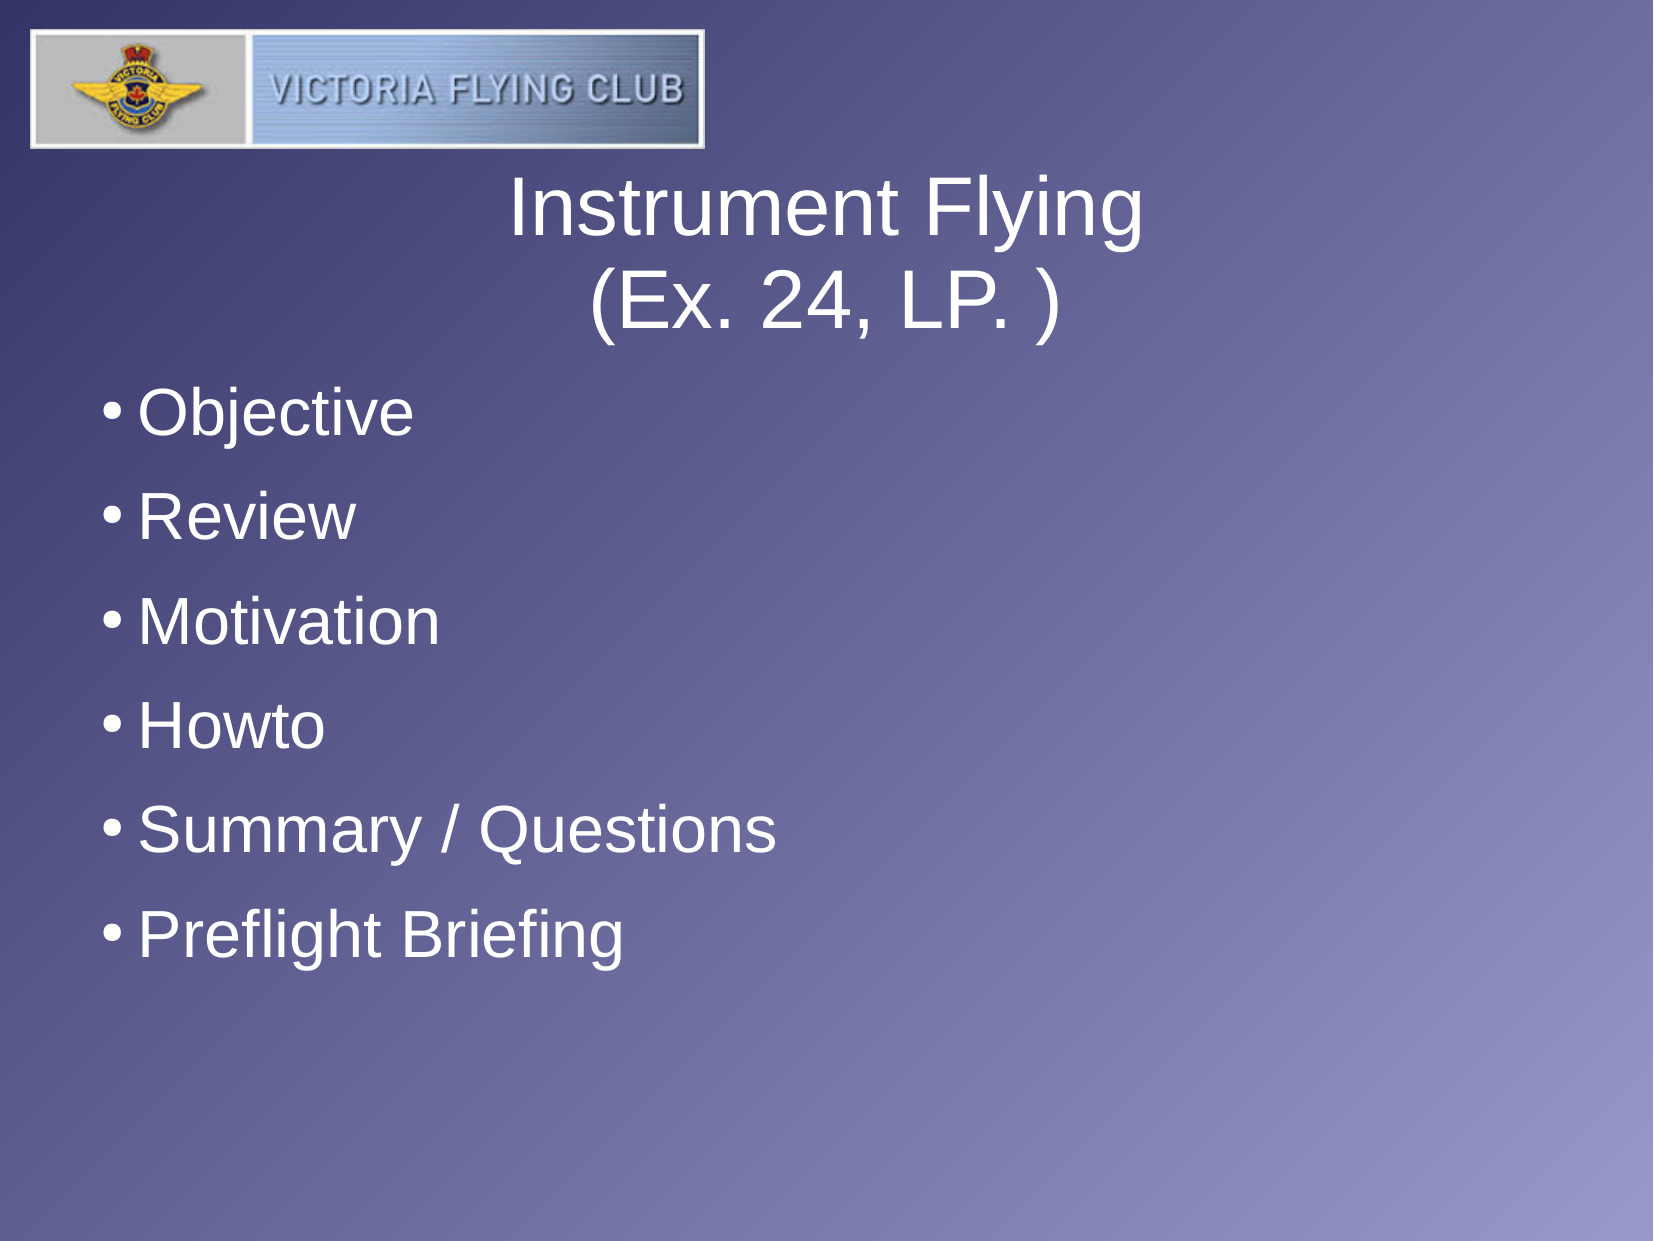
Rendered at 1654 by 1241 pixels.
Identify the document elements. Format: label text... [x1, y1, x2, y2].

picture [30, 29, 705, 149]
title Instrument Flying (Ex. 24, LP. ) [82, 150, 1571, 358]
list Objective Review Motivation Howto Summary / Questions Preflight Briefing [82, 375, 1571, 1095]
